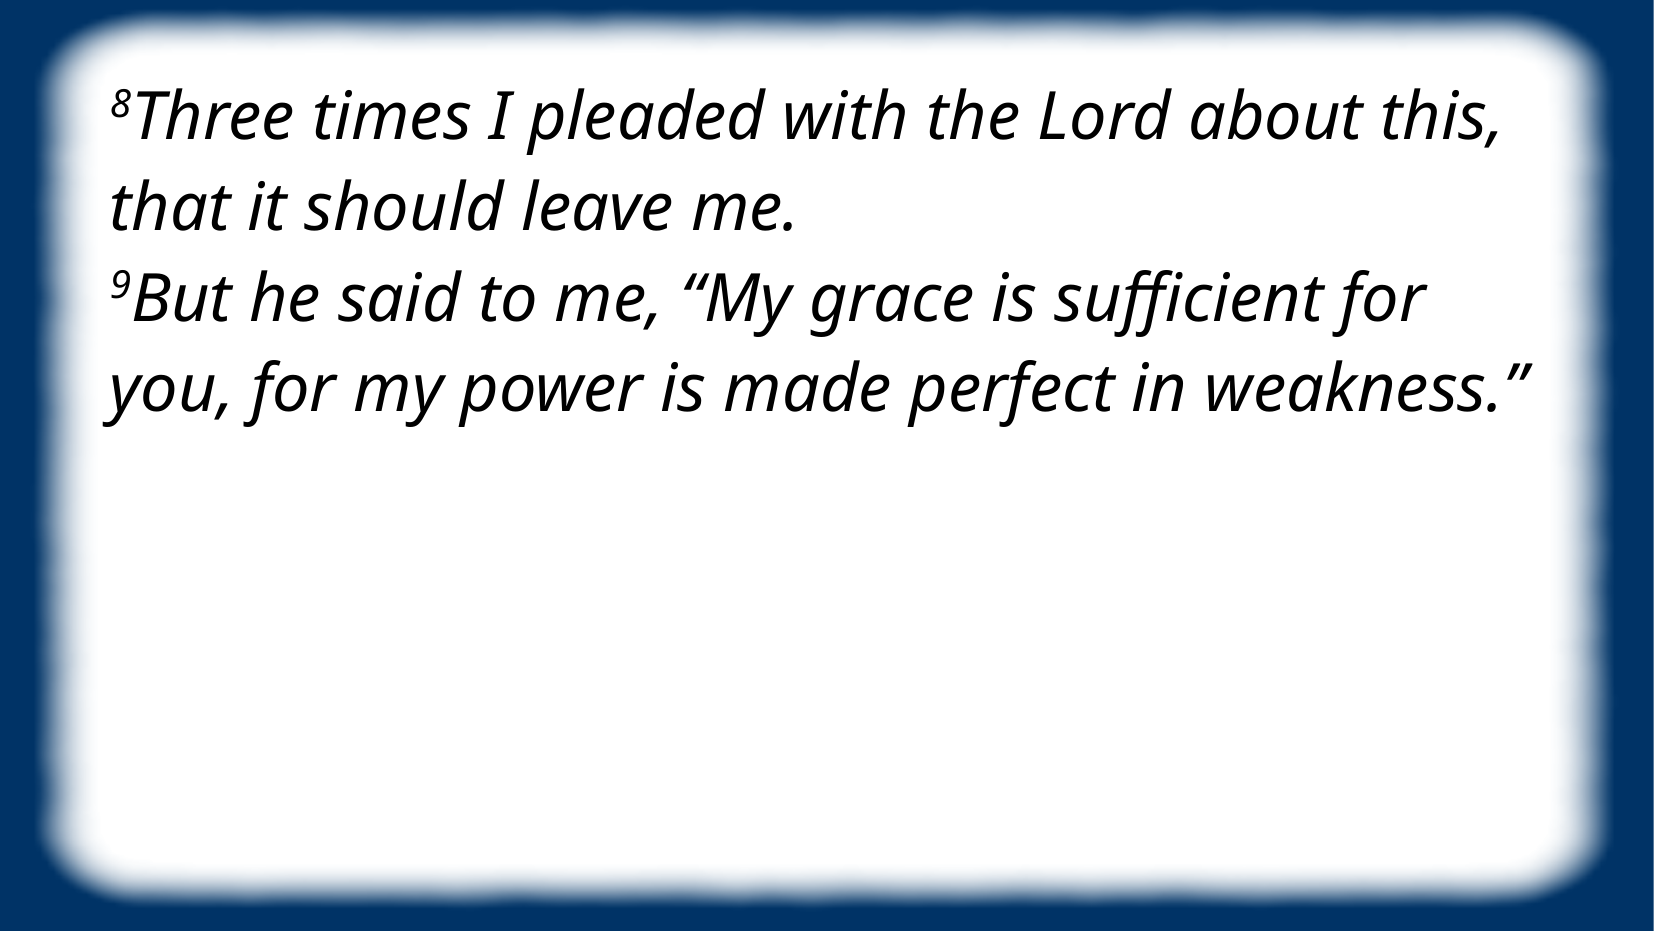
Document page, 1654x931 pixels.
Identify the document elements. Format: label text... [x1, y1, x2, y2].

picture [0, 0, 1654, 931]
text_box 8Three times I pleaded with the Lord about this, that it should leave me. 9But he said to me, “My grace is sufficient for you, for my power is made perfect in weakness.” [95, 60, 1581, 466]
